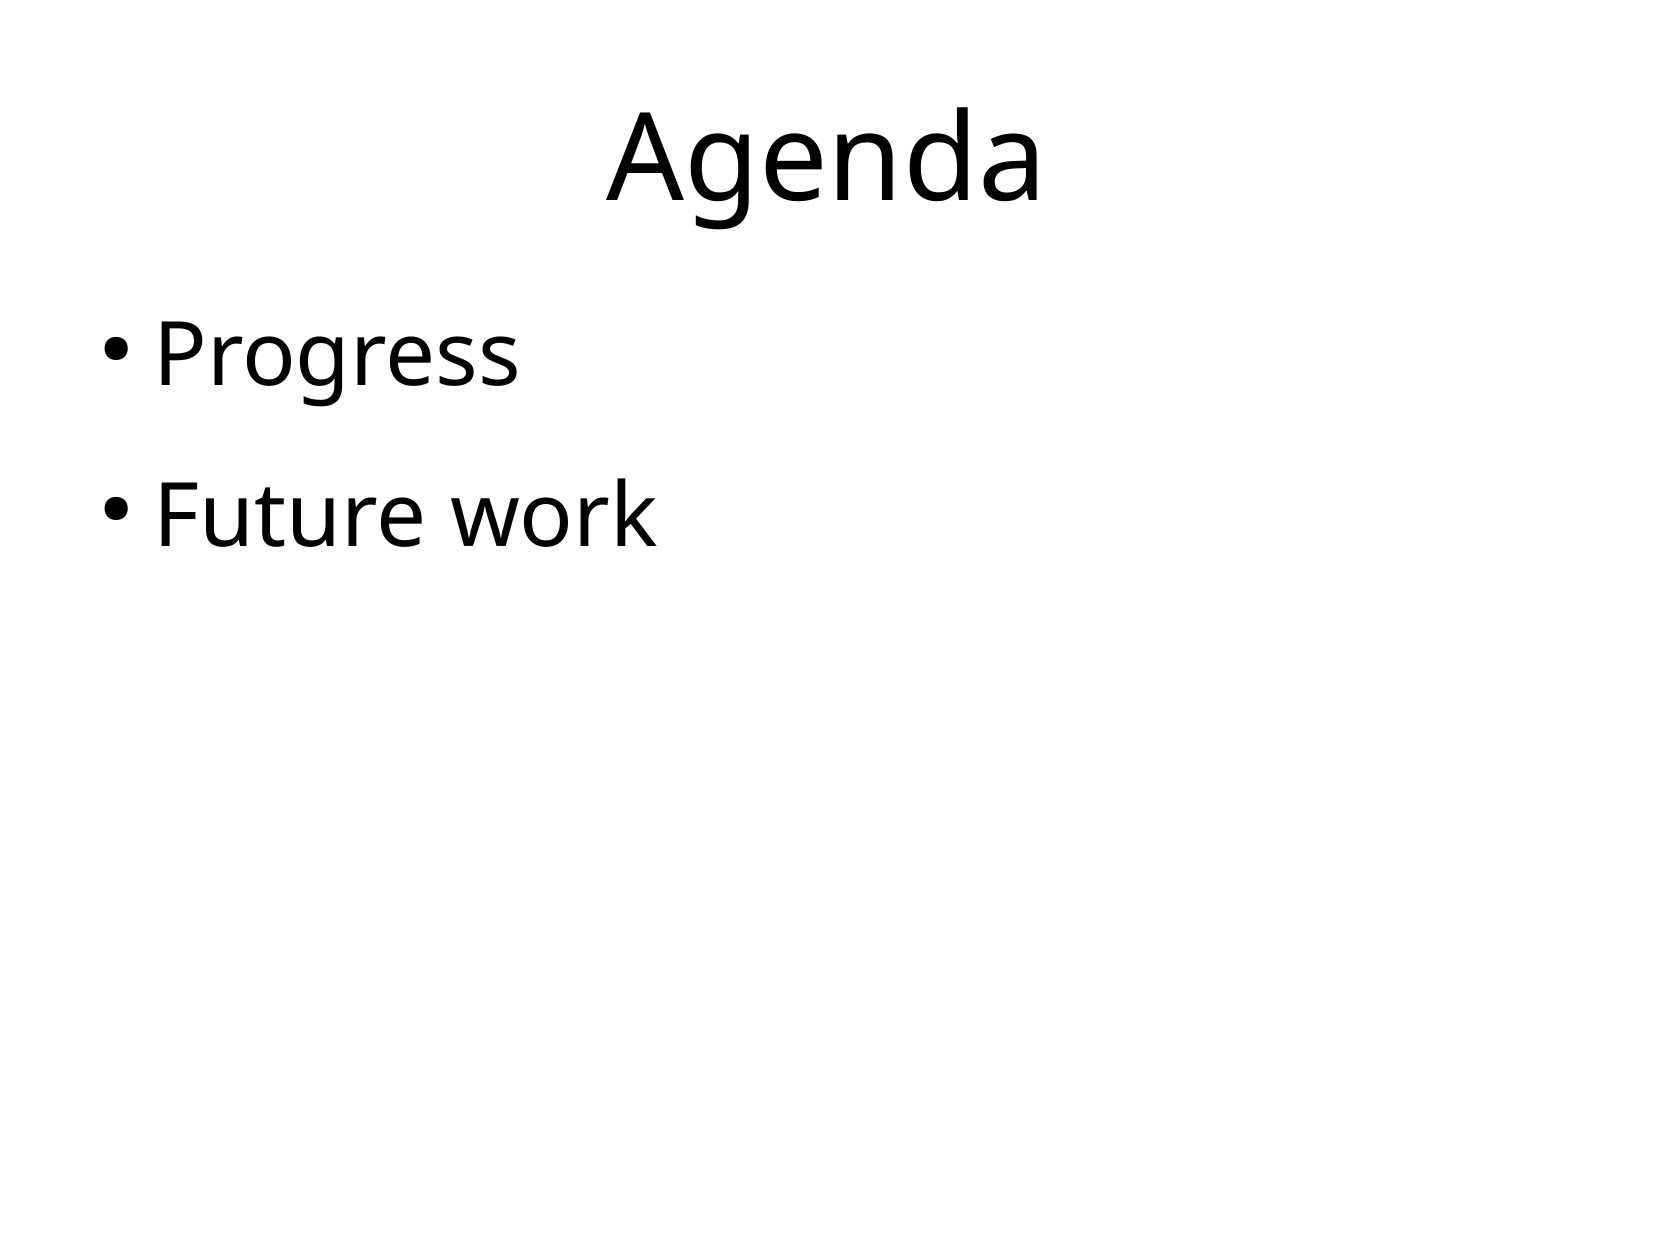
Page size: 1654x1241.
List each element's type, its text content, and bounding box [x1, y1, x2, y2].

list Progress Future work [82, 290, 1571, 1010]
title Agenda [82, 49, 1571, 257]
